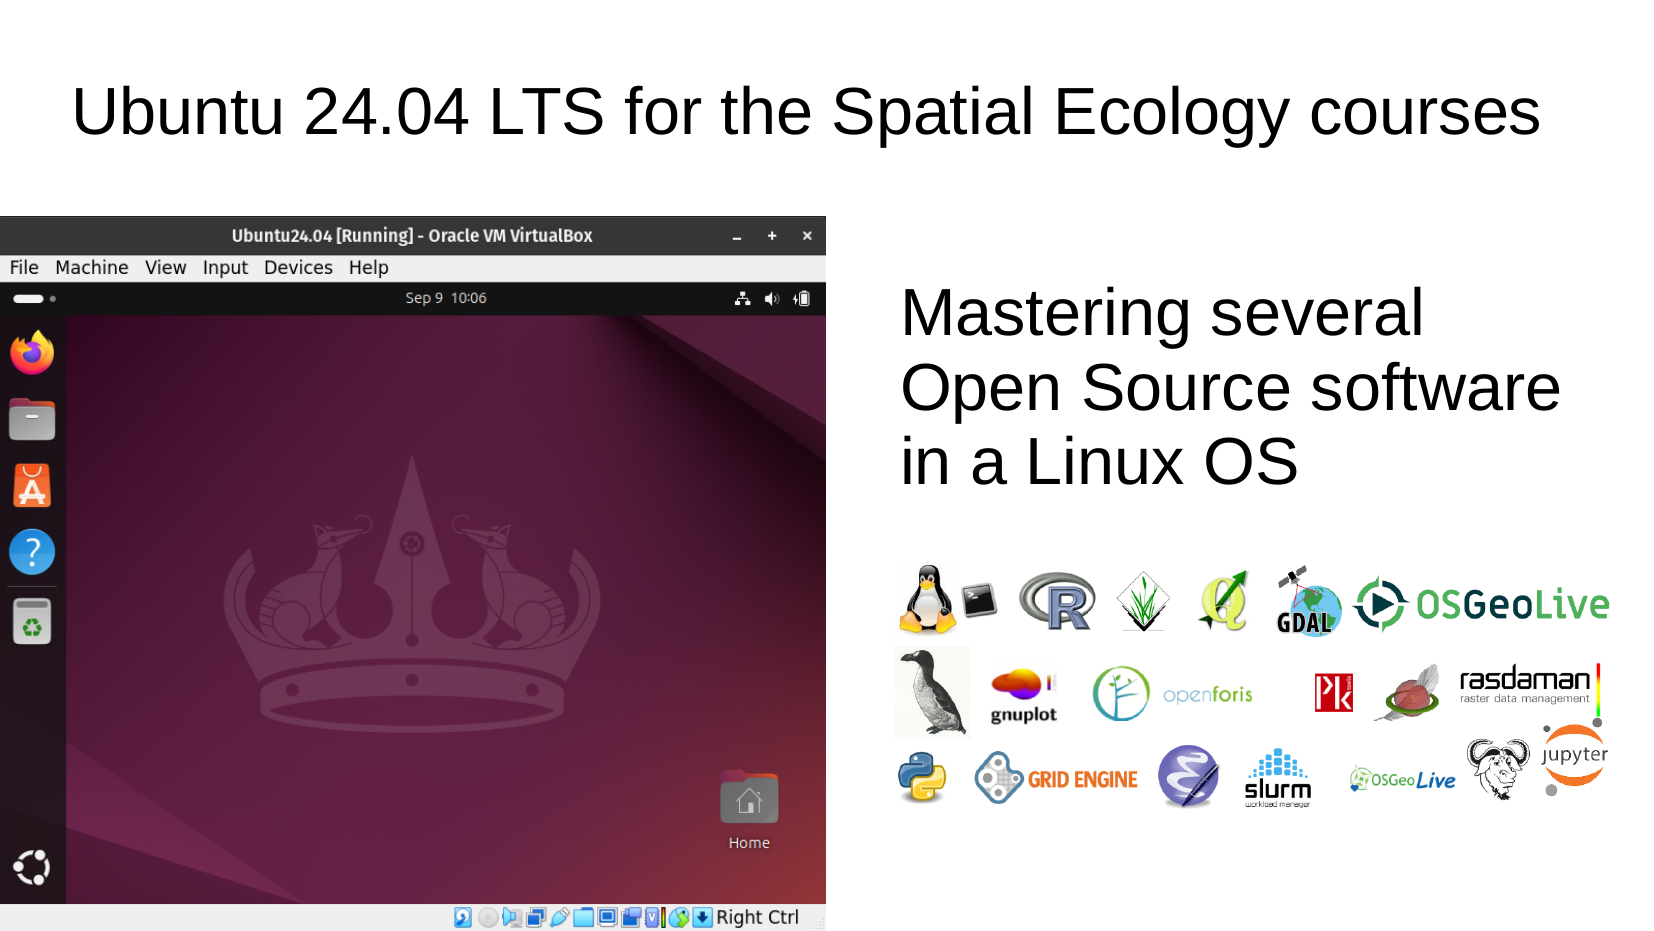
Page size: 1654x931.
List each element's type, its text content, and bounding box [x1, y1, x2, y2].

text_box Ubuntu 24.04 LTS for the Spatial Ecology courses [56, 66, 1647, 172]
picture [0, 216, 826, 931]
picture [891, 549, 1616, 817]
text_box Mastering several Open Source software in a Linux OS [885, 267, 1606, 507]
